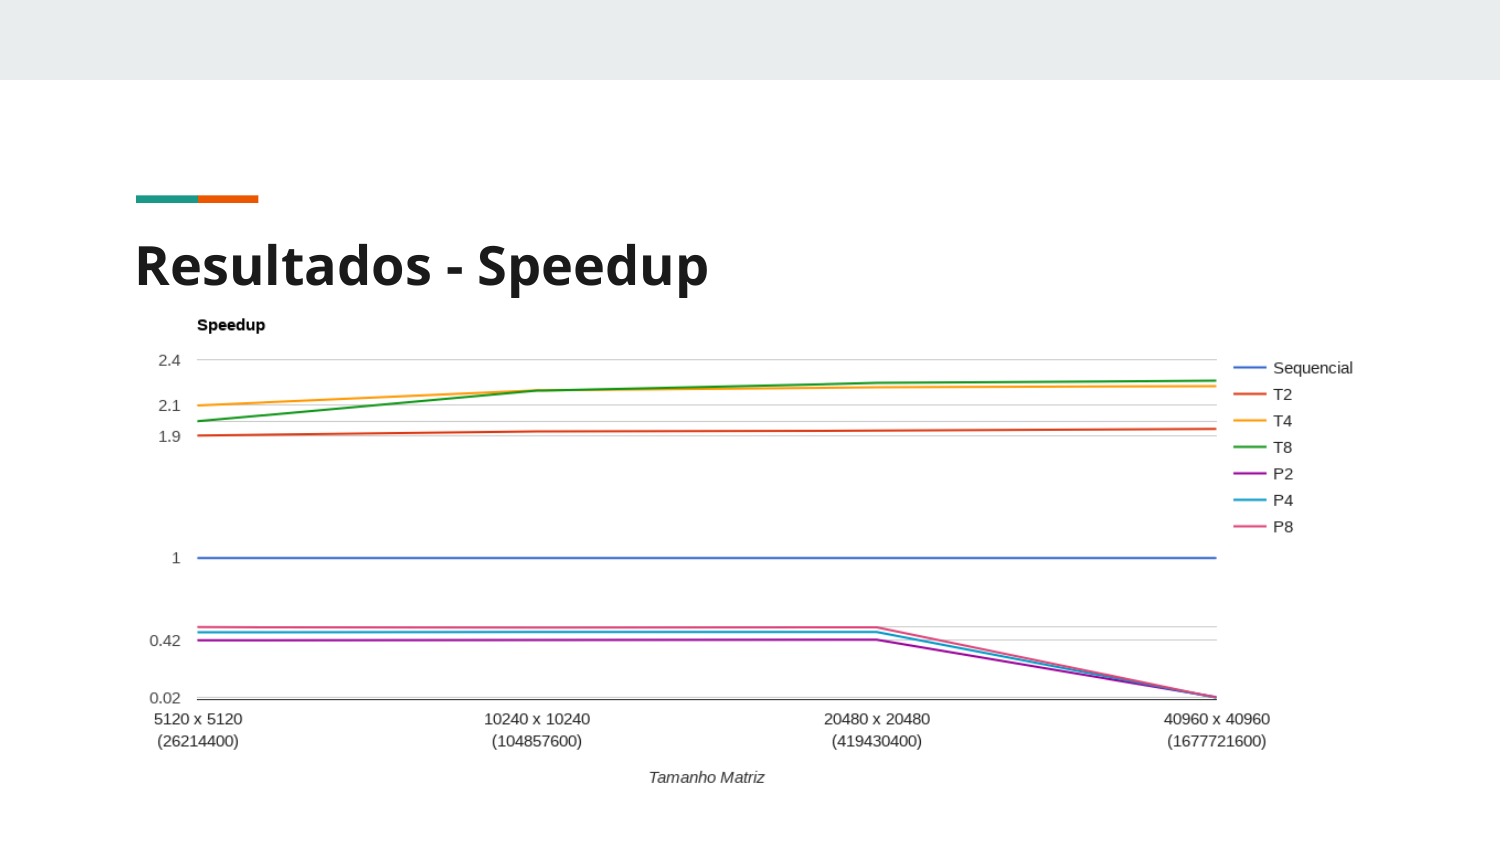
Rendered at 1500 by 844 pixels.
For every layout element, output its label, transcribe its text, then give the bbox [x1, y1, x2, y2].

title Resultados - Speedup [119, 216, 1381, 305]
picture [144, 304, 1356, 794]
